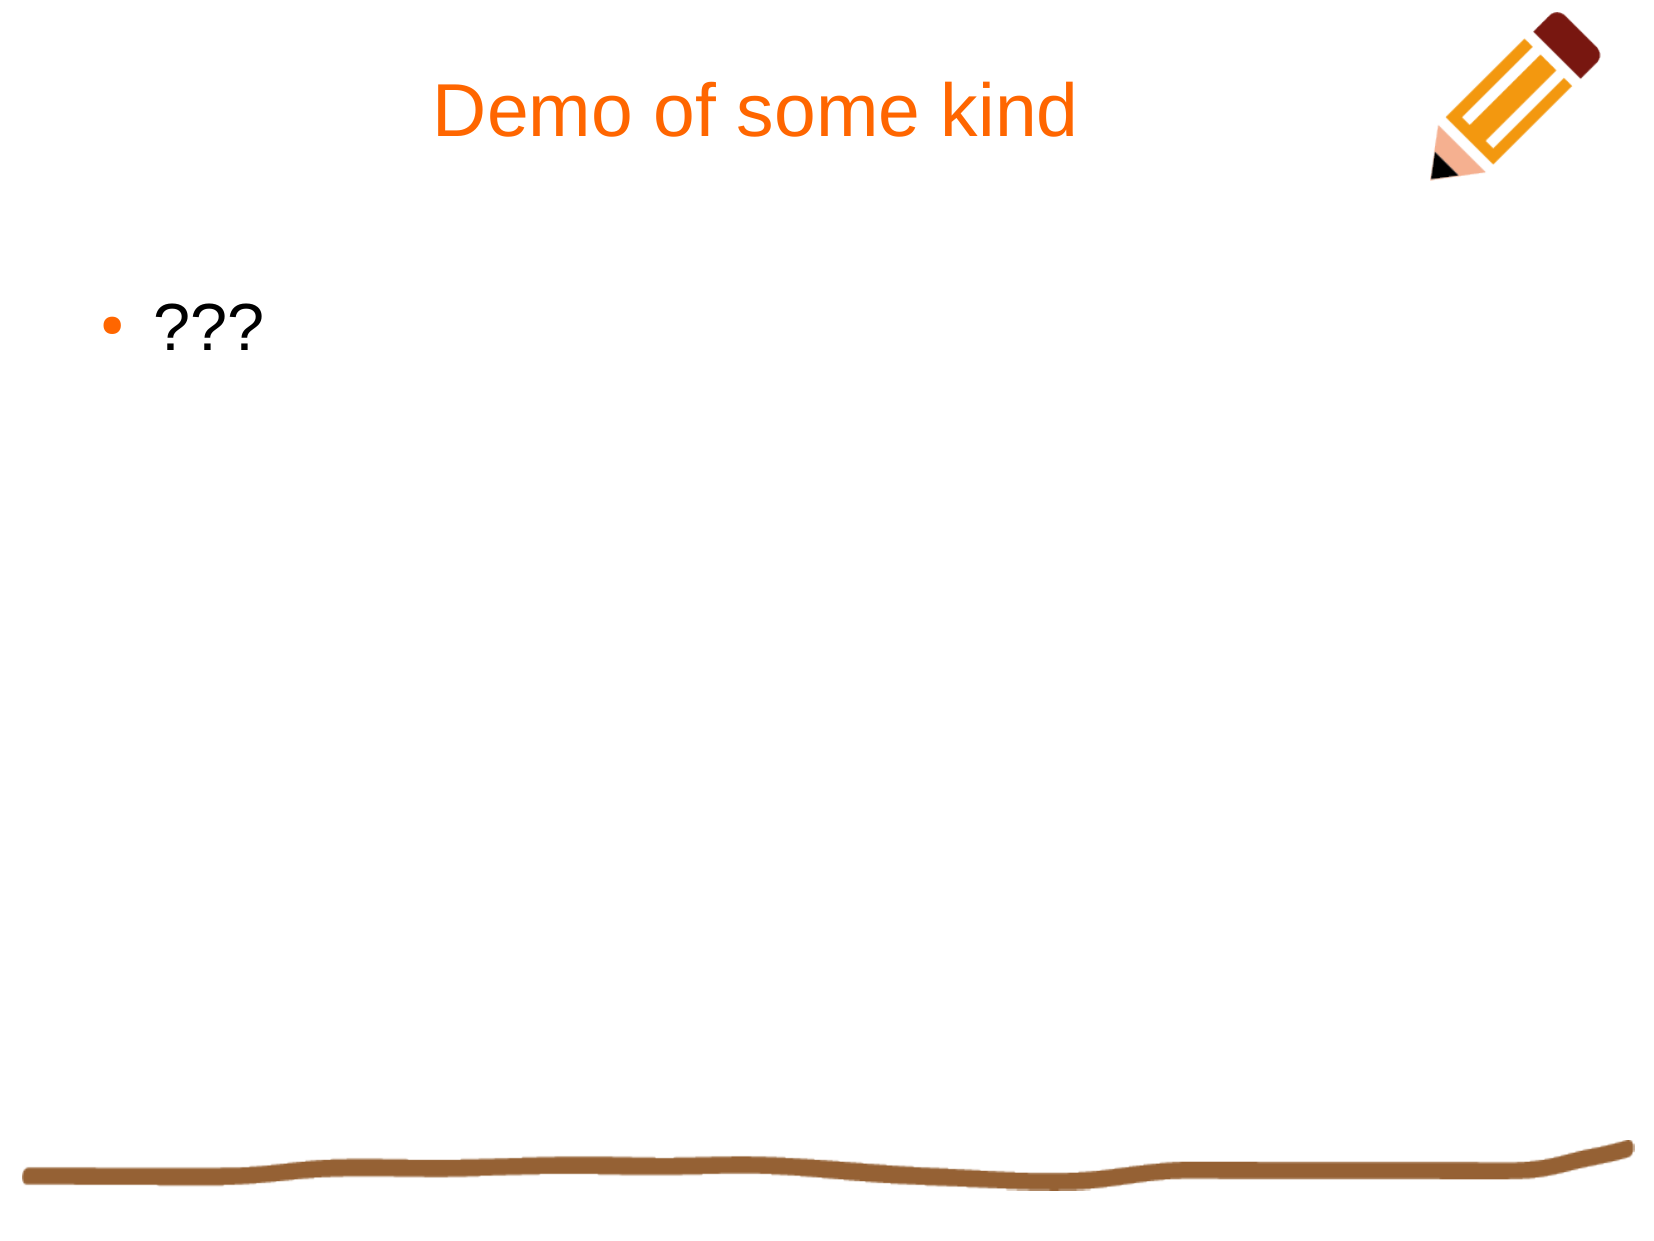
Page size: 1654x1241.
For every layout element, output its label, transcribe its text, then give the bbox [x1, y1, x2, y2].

title Demo of some kind [82, 49, 1430, 172]
picture [22, 1140, 1635, 1191]
picture [1430, 12, 1601, 181]
list ??? [82, 290, 1571, 1122]
